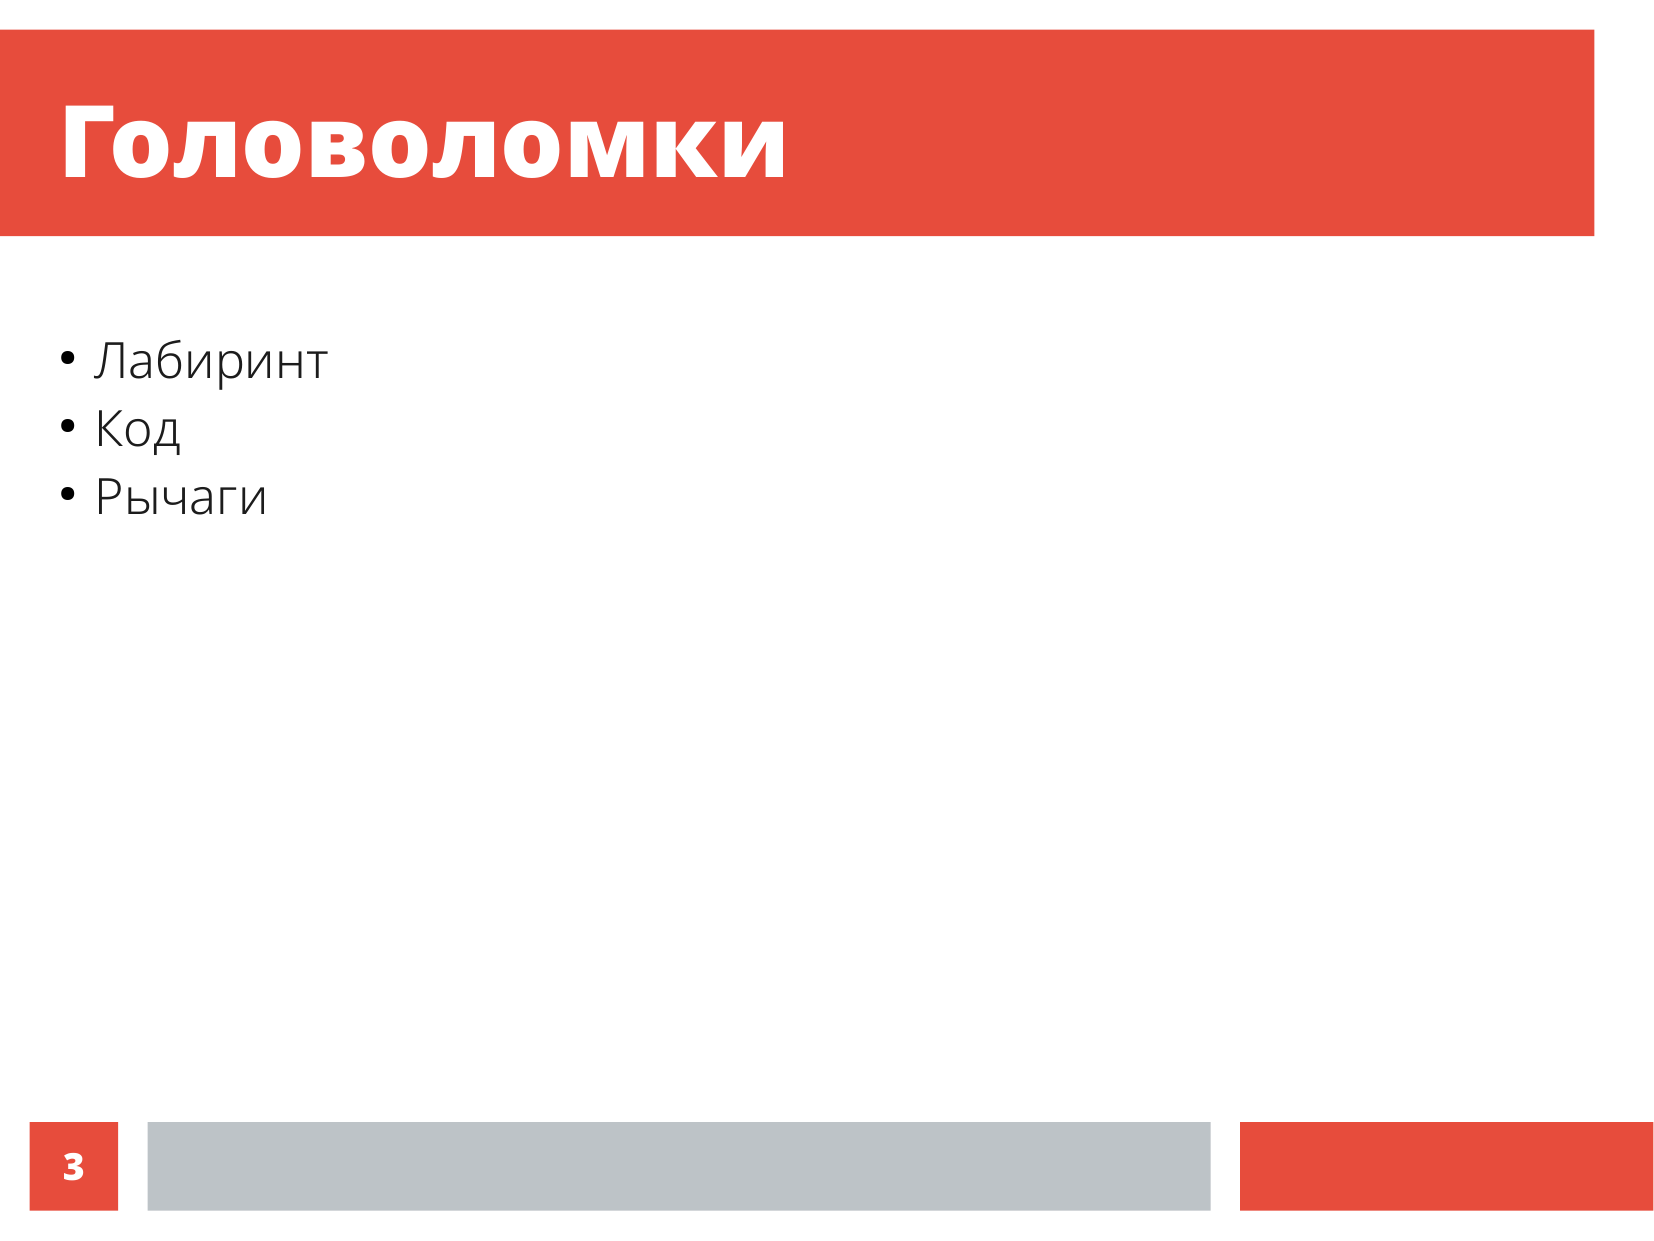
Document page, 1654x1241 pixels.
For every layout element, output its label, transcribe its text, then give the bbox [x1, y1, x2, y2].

title Головоломки [59, 59, 1595, 207]
subtitle Лабиринт Код Рычаги [59, 324, 1565, 1093]
